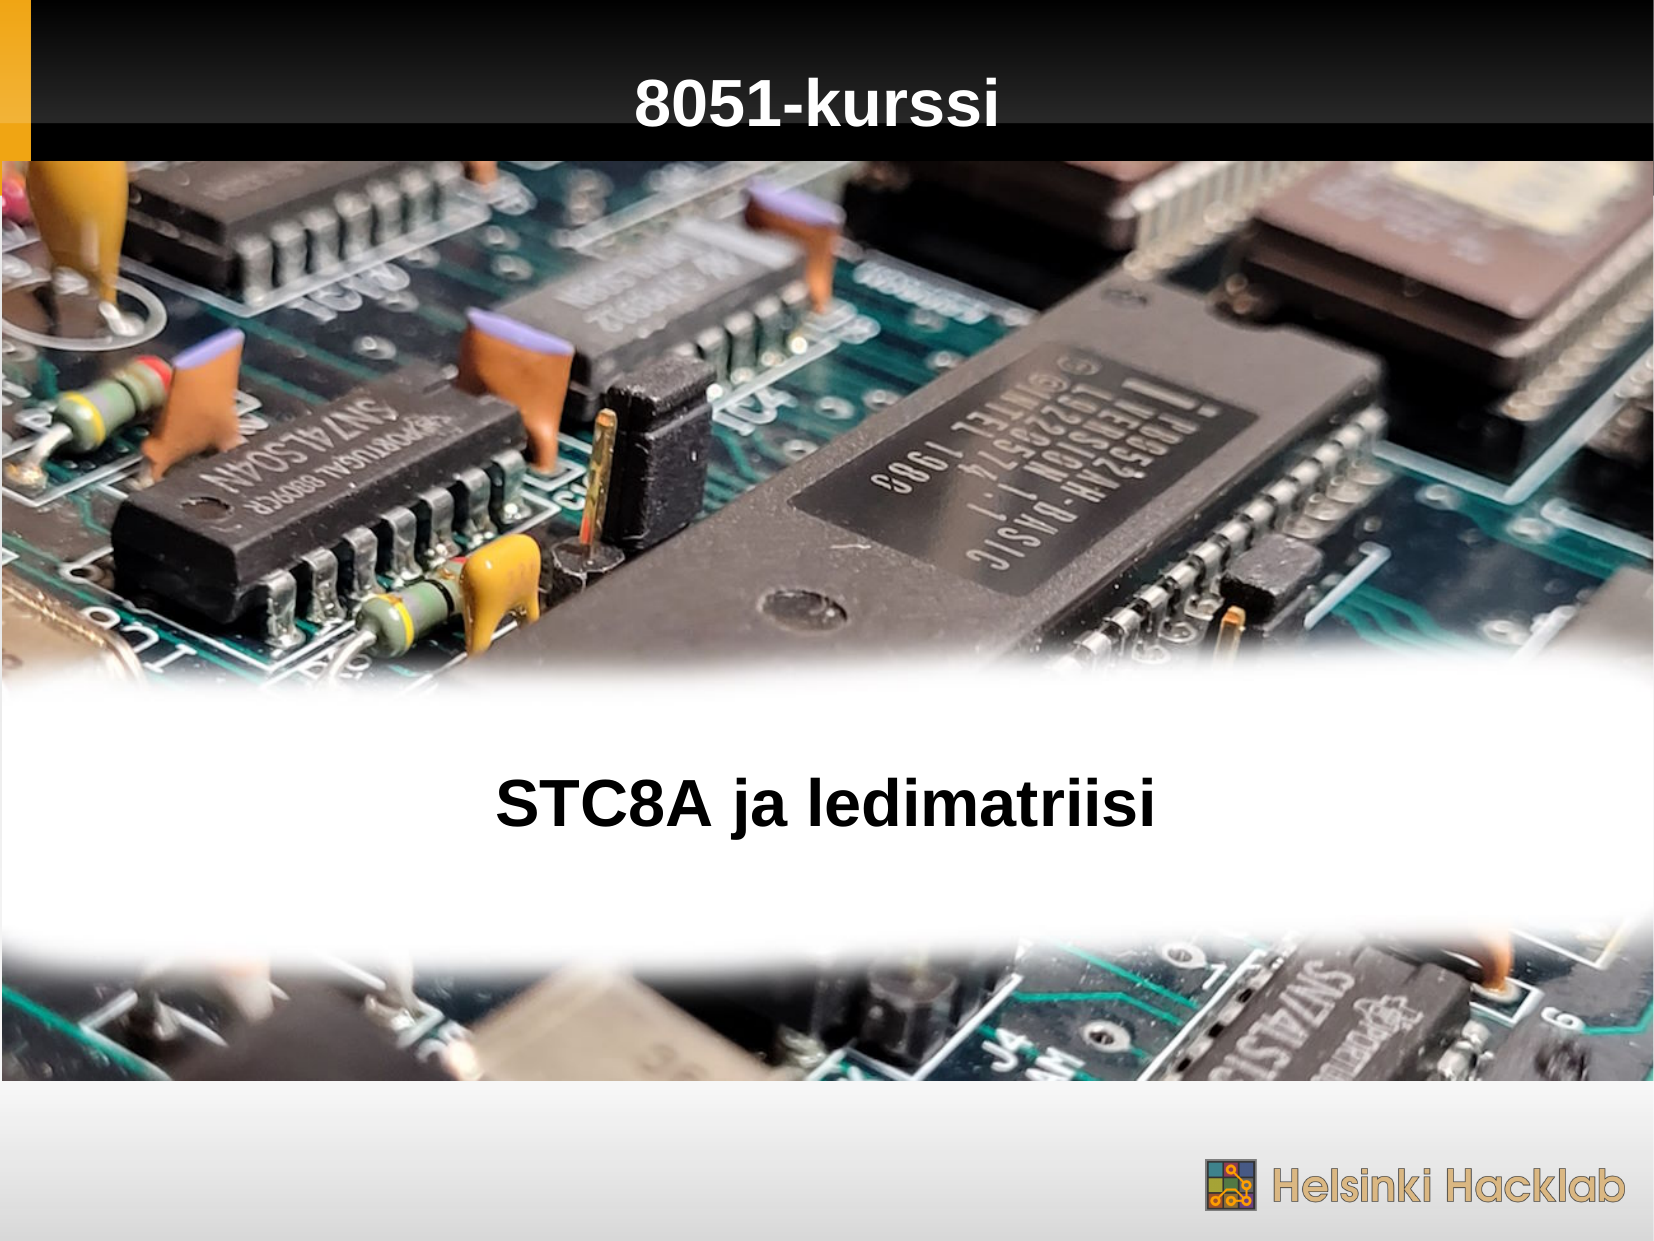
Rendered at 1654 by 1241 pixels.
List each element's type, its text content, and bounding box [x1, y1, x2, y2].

title 8051-kurssi [29, 0, 1607, 208]
text_box STC8A ja ledimatriisi [147, 691, 1506, 916]
picture [0, 0, 1654, 1241]
